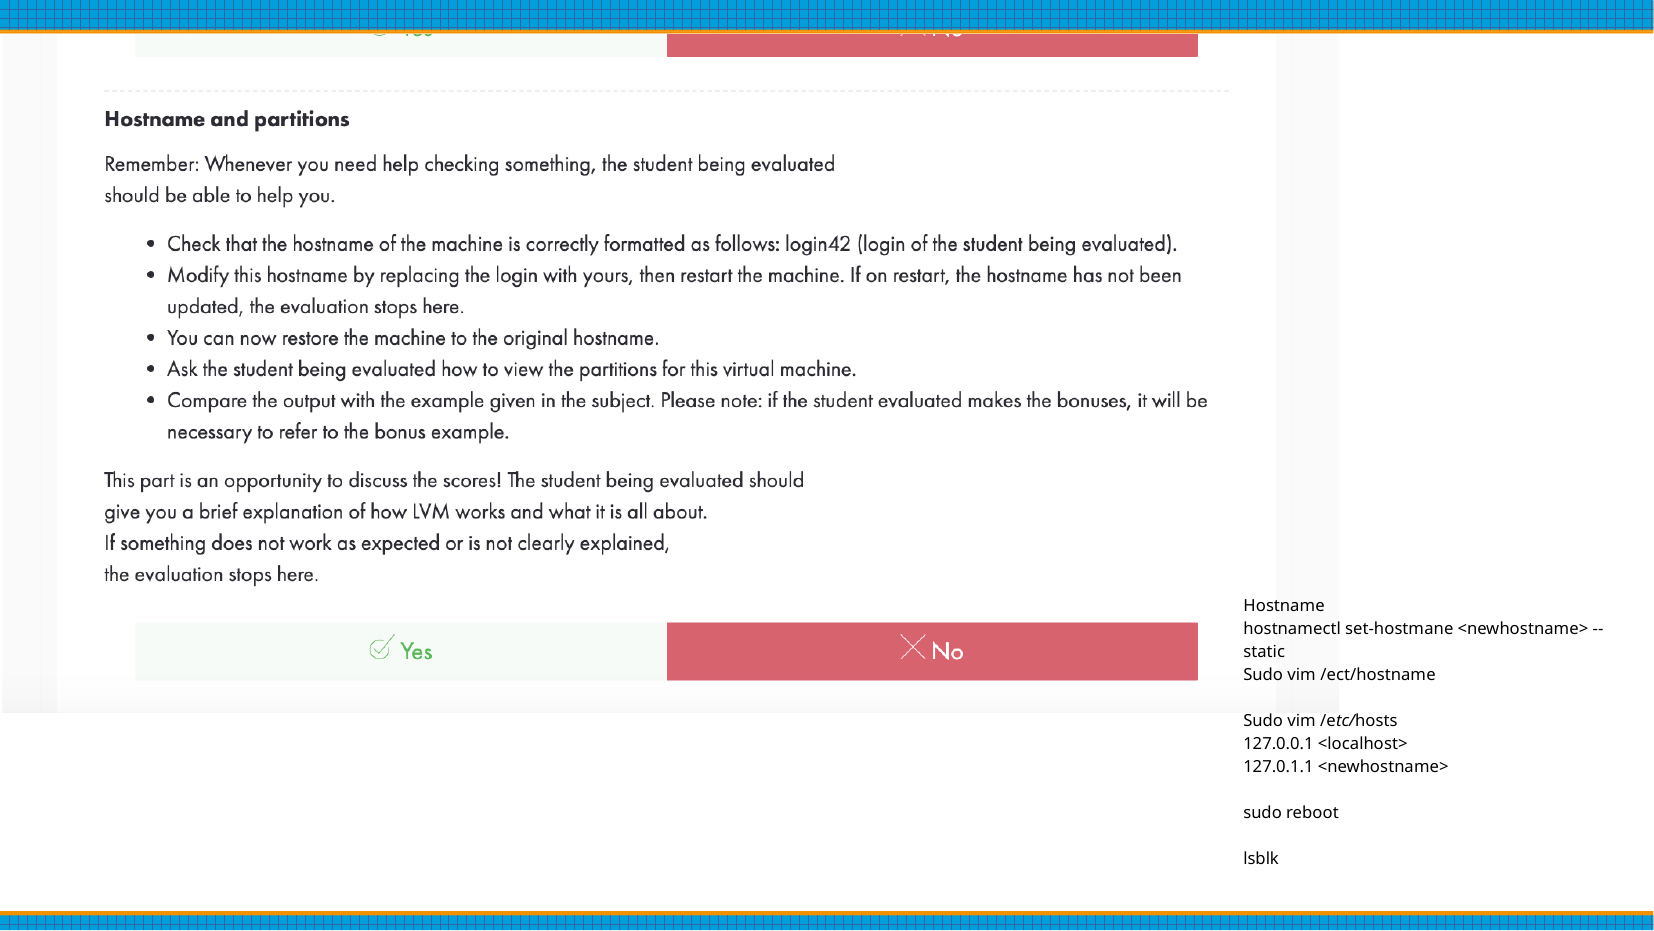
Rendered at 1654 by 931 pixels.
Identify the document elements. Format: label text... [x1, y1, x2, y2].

picture [2, 34, 1340, 713]
text_box Hostname hostnamectl set-hostmane <newhostname> --static Sudo vim /ect/hostname Sudo vim /etc/hosts 127.0.0.1 <localhost> 127.0.1.1 <newhostname> sudo reboot lsblk [1237, 562, 1651, 901]
